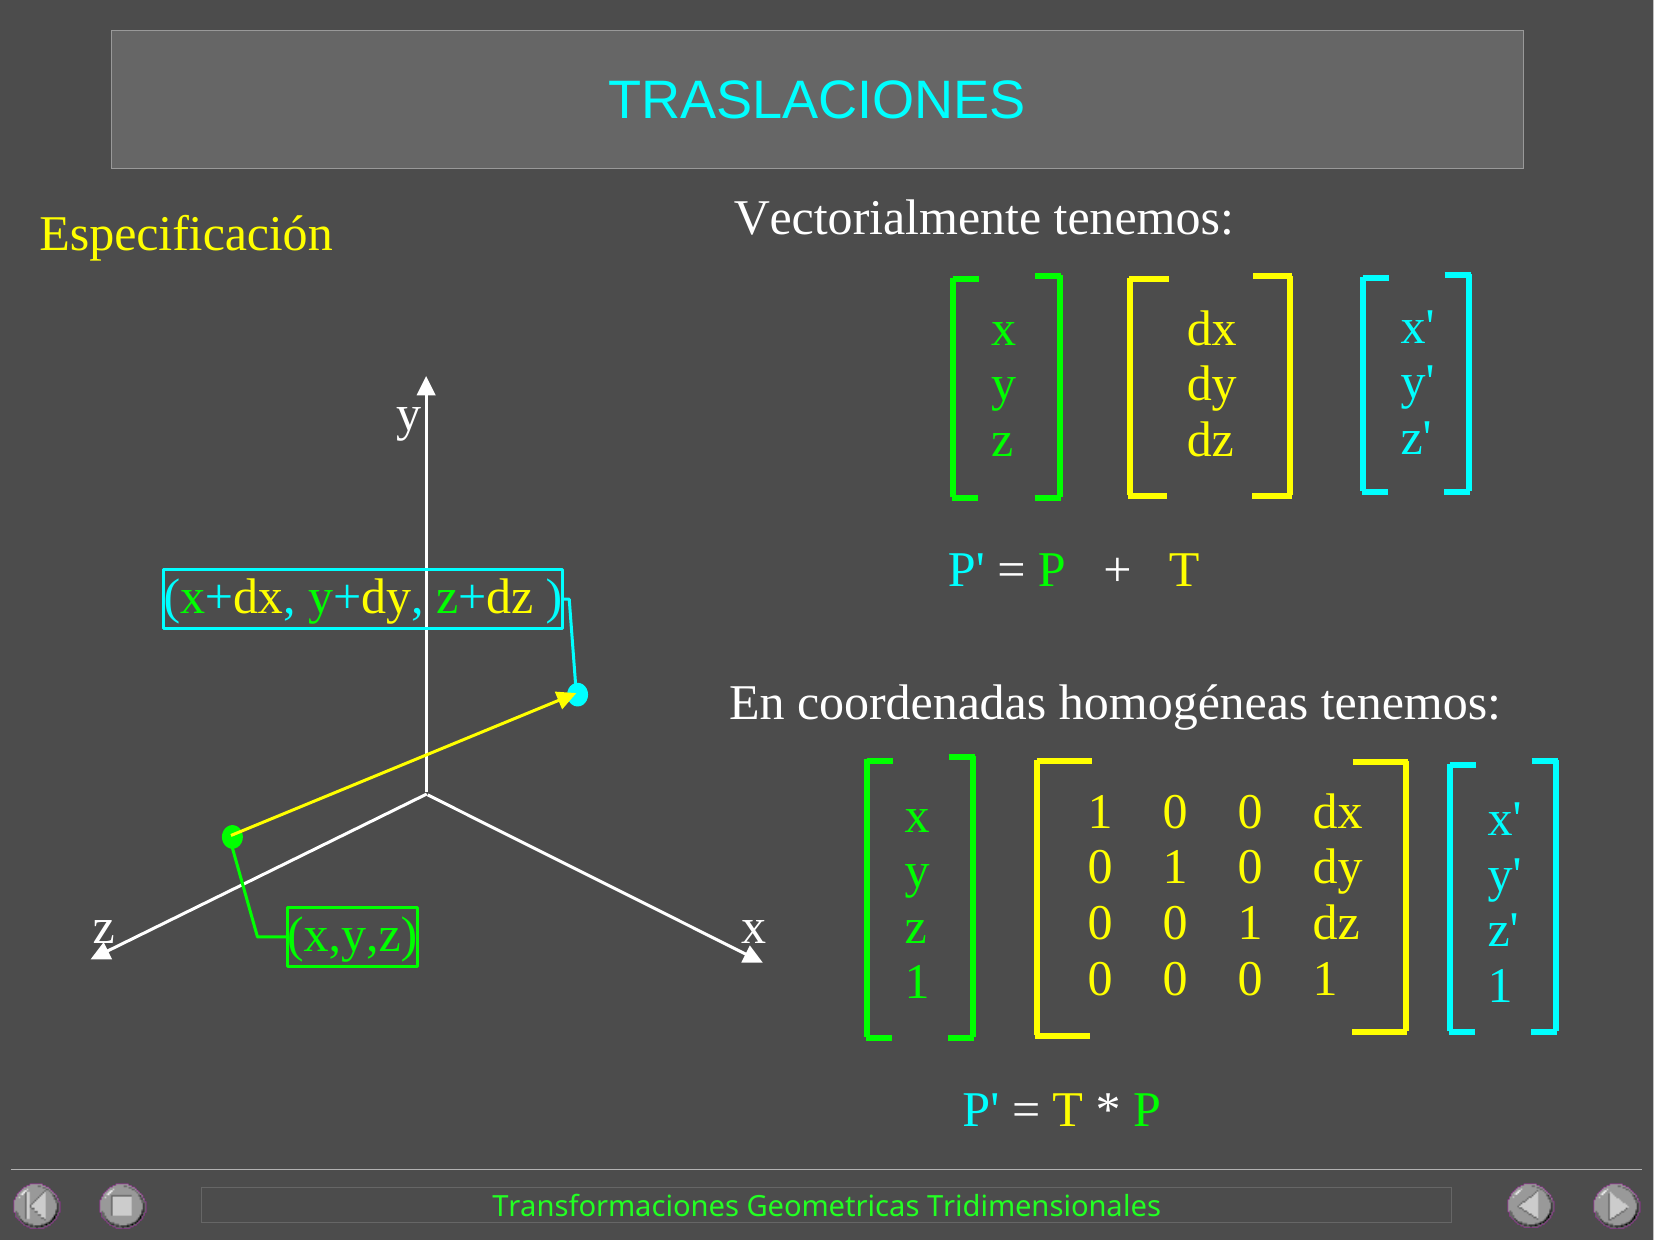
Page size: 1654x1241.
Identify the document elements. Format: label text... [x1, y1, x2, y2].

text_box x y z [991, 300, 1057, 481]
picture [1505, 1181, 1556, 1231]
text_box y [396, 386, 419, 447]
text_box Vectorialmente tenemos: [733, 190, 1254, 251]
picture [11, 1181, 62, 1232]
text_box dx dy dz [1186, 300, 1287, 481]
title TRASLACIONES [111, 30, 1524, 169]
text_box [221, 825, 243, 849]
text_box x' y' z' [1400, 298, 1466, 479]
text_box x' y' z' 1 [1487, 790, 1553, 1032]
picture [1591, 1181, 1642, 1232]
text_box [567, 682, 589, 707]
text_box x y z 1 [904, 787, 970, 1028]
text_box (x,y,z) [287, 907, 418, 967]
text_box Especificación [39, 205, 1451, 266]
text_box En coordenadas homogéneas tenemos: [729, 674, 1567, 735]
text_box (x+dx, y+dy, z+dz ) [163, 569, 563, 629]
text_box z [110, 950, 116, 959]
text_box P' = T * P [962, 1081, 1397, 1142]
text_box z [92, 898, 116, 956]
text_box P' = P + T [947, 541, 1224, 602]
text_box 1 0 0 dx 0 1 0 dy 0 0 1 dz 0 0 0 1 [1087, 783, 1381, 1024]
picture [97, 1181, 148, 1232]
text_box x [741, 898, 764, 959]
